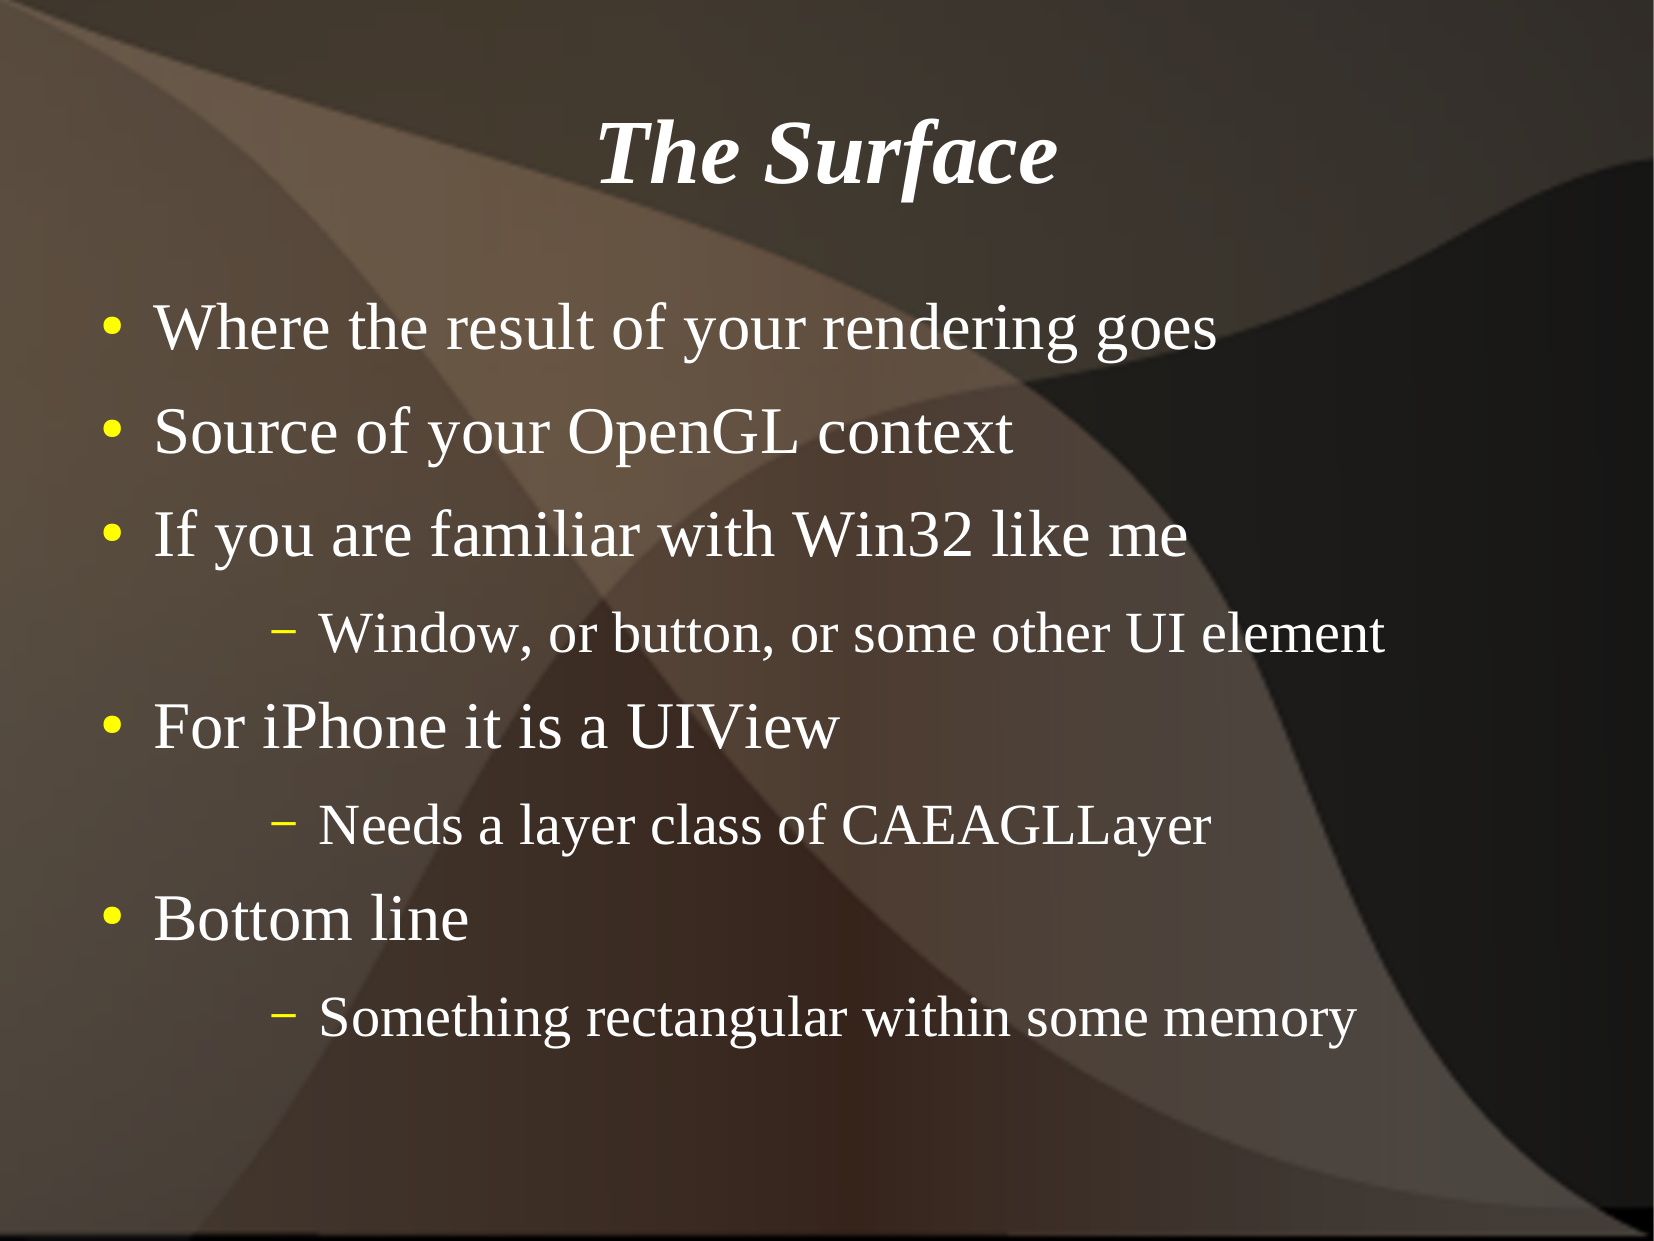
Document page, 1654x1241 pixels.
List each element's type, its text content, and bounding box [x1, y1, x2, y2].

picture [0, 0, 1654, 1241]
title The Surface [82, 49, 1571, 257]
list Where the result of your rendering goes Source of your OpenGL context If you are familiar with Win32 like me Window, or button, or some other UI element For iPhone it is a UIView Needs a layer class of CAEAGLLayer Bottom line Something rectangular within some memory [82, 290, 1571, 1094]
